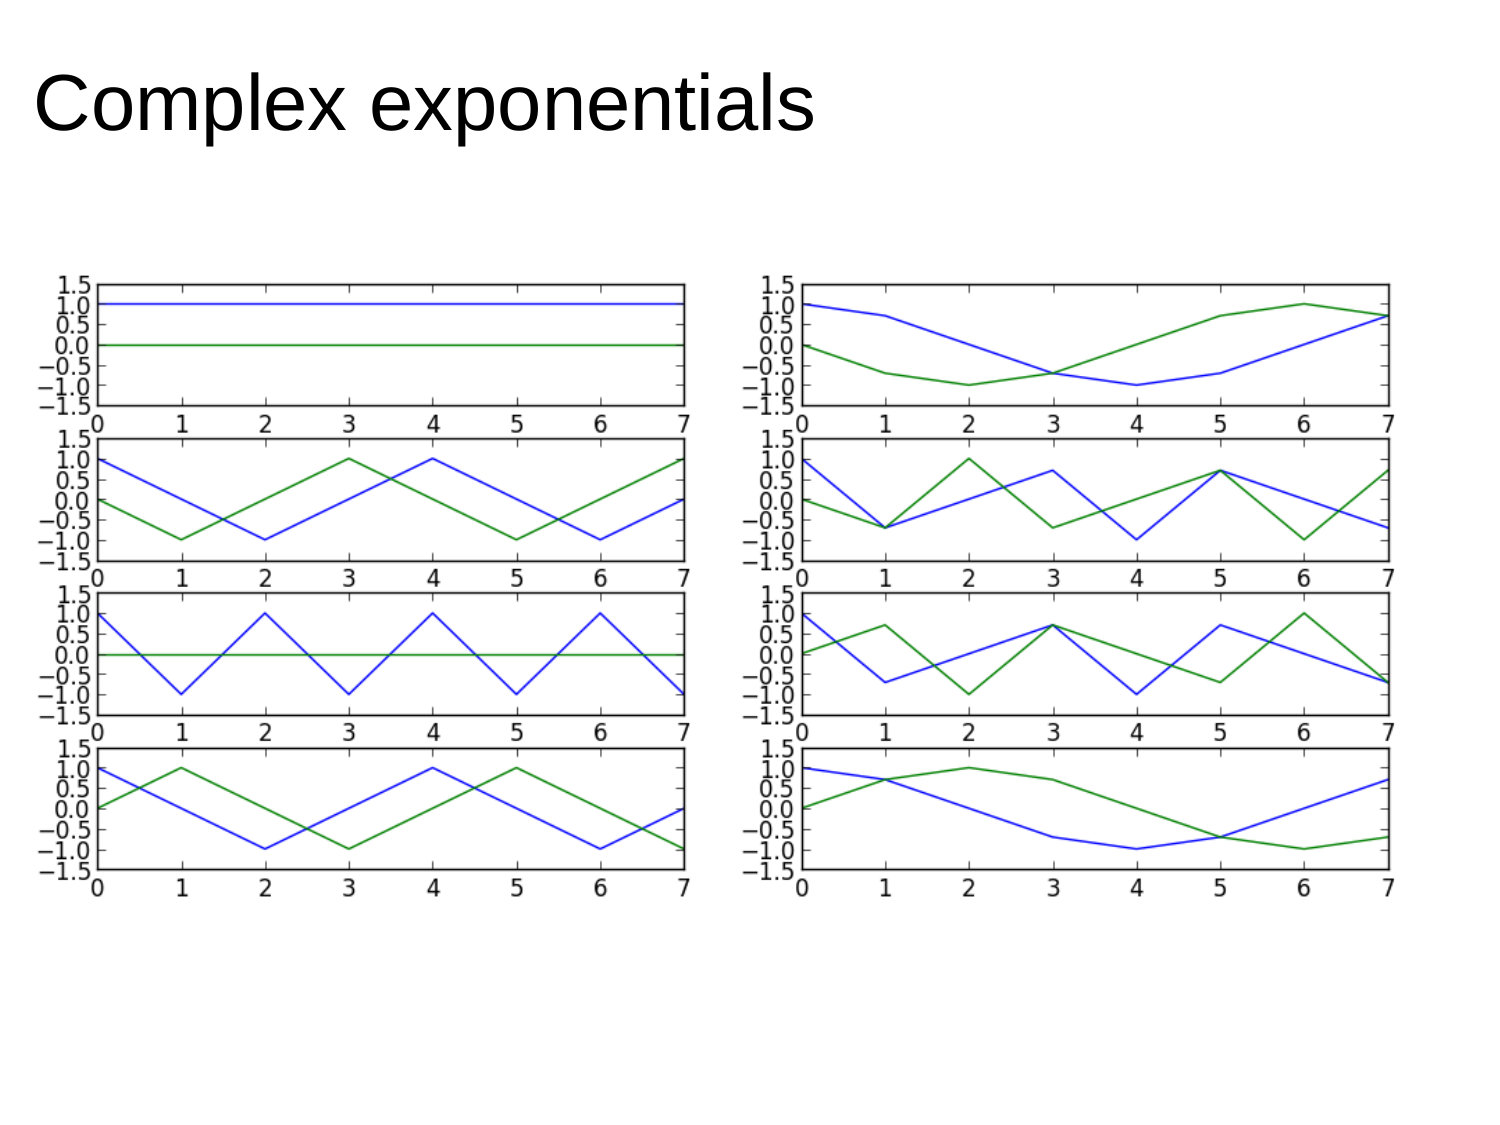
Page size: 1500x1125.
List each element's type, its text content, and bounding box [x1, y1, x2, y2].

title Complex exponentials [33, 9, 1384, 197]
picture [0, 214, 1426, 920]
